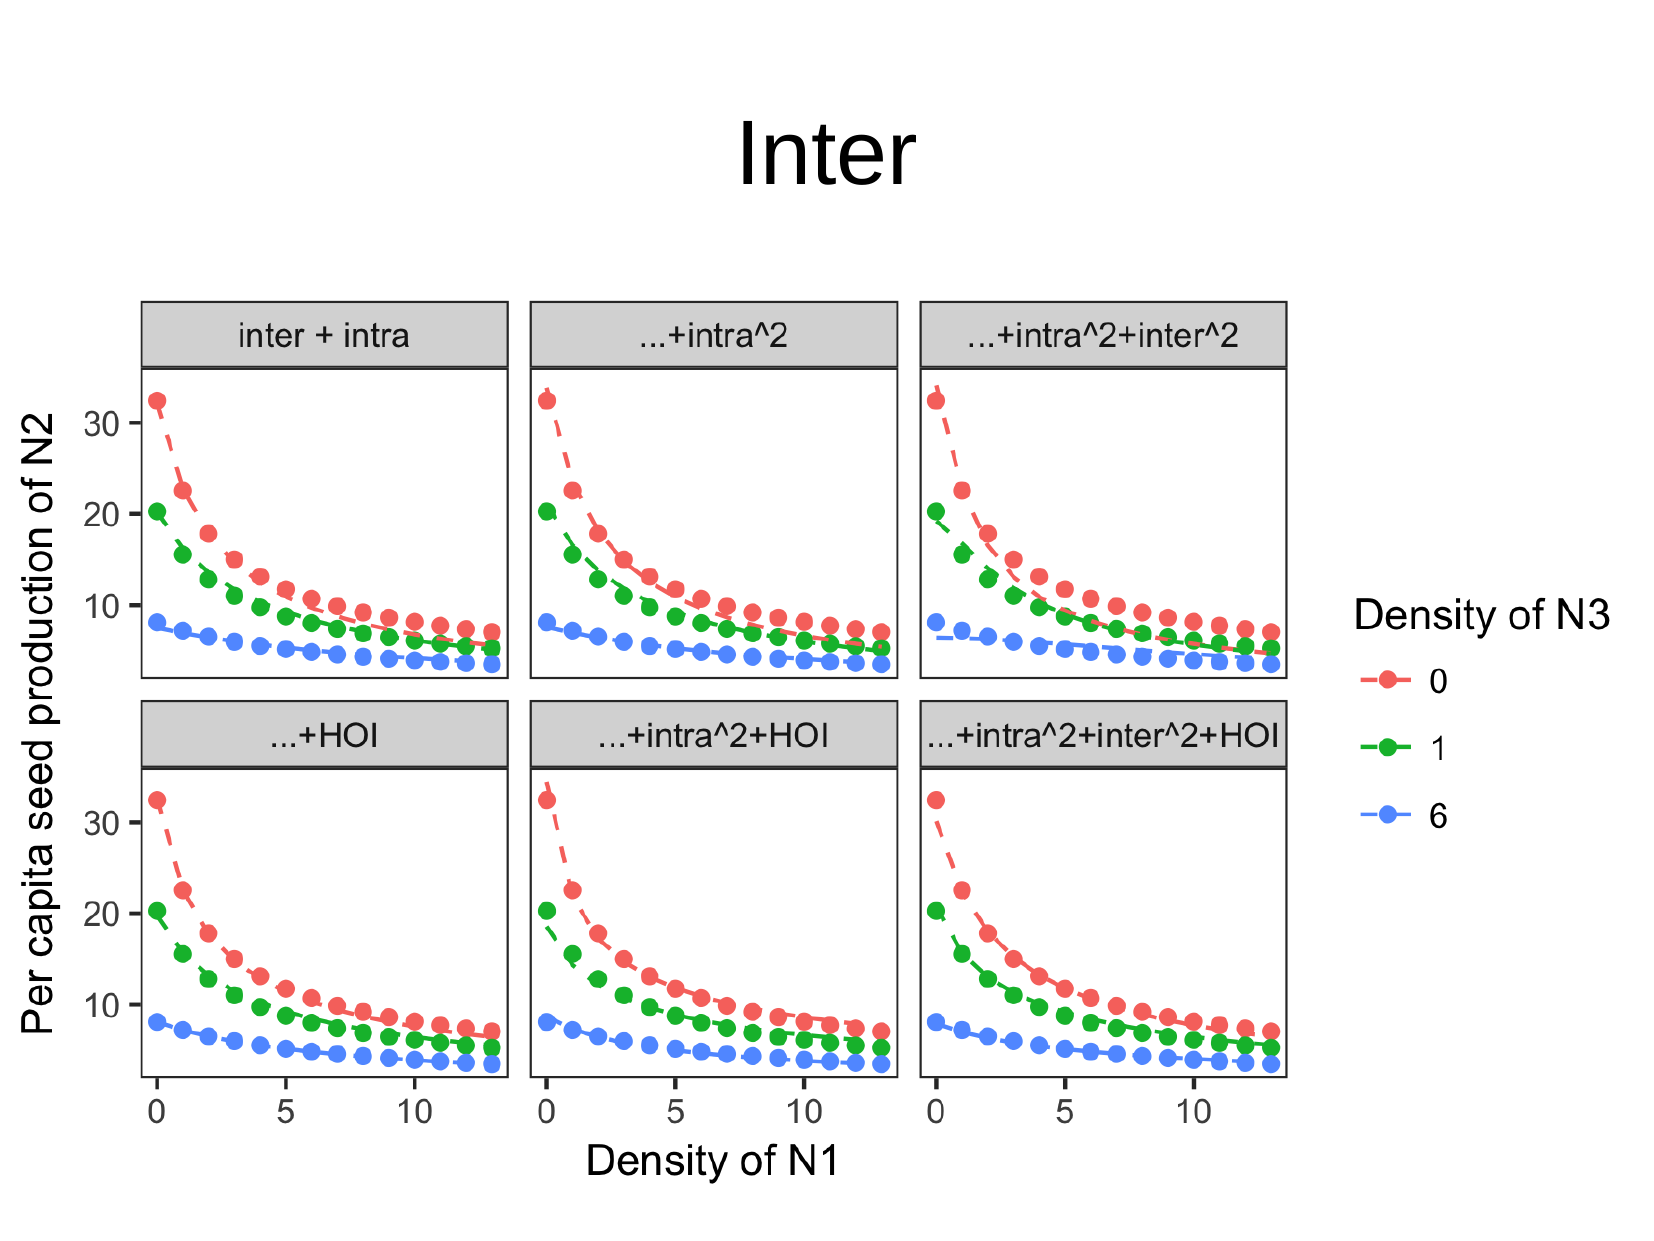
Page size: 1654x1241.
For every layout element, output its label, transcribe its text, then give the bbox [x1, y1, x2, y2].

picture [0, 279, 1654, 1205]
title Inter [82, 49, 1571, 257]
